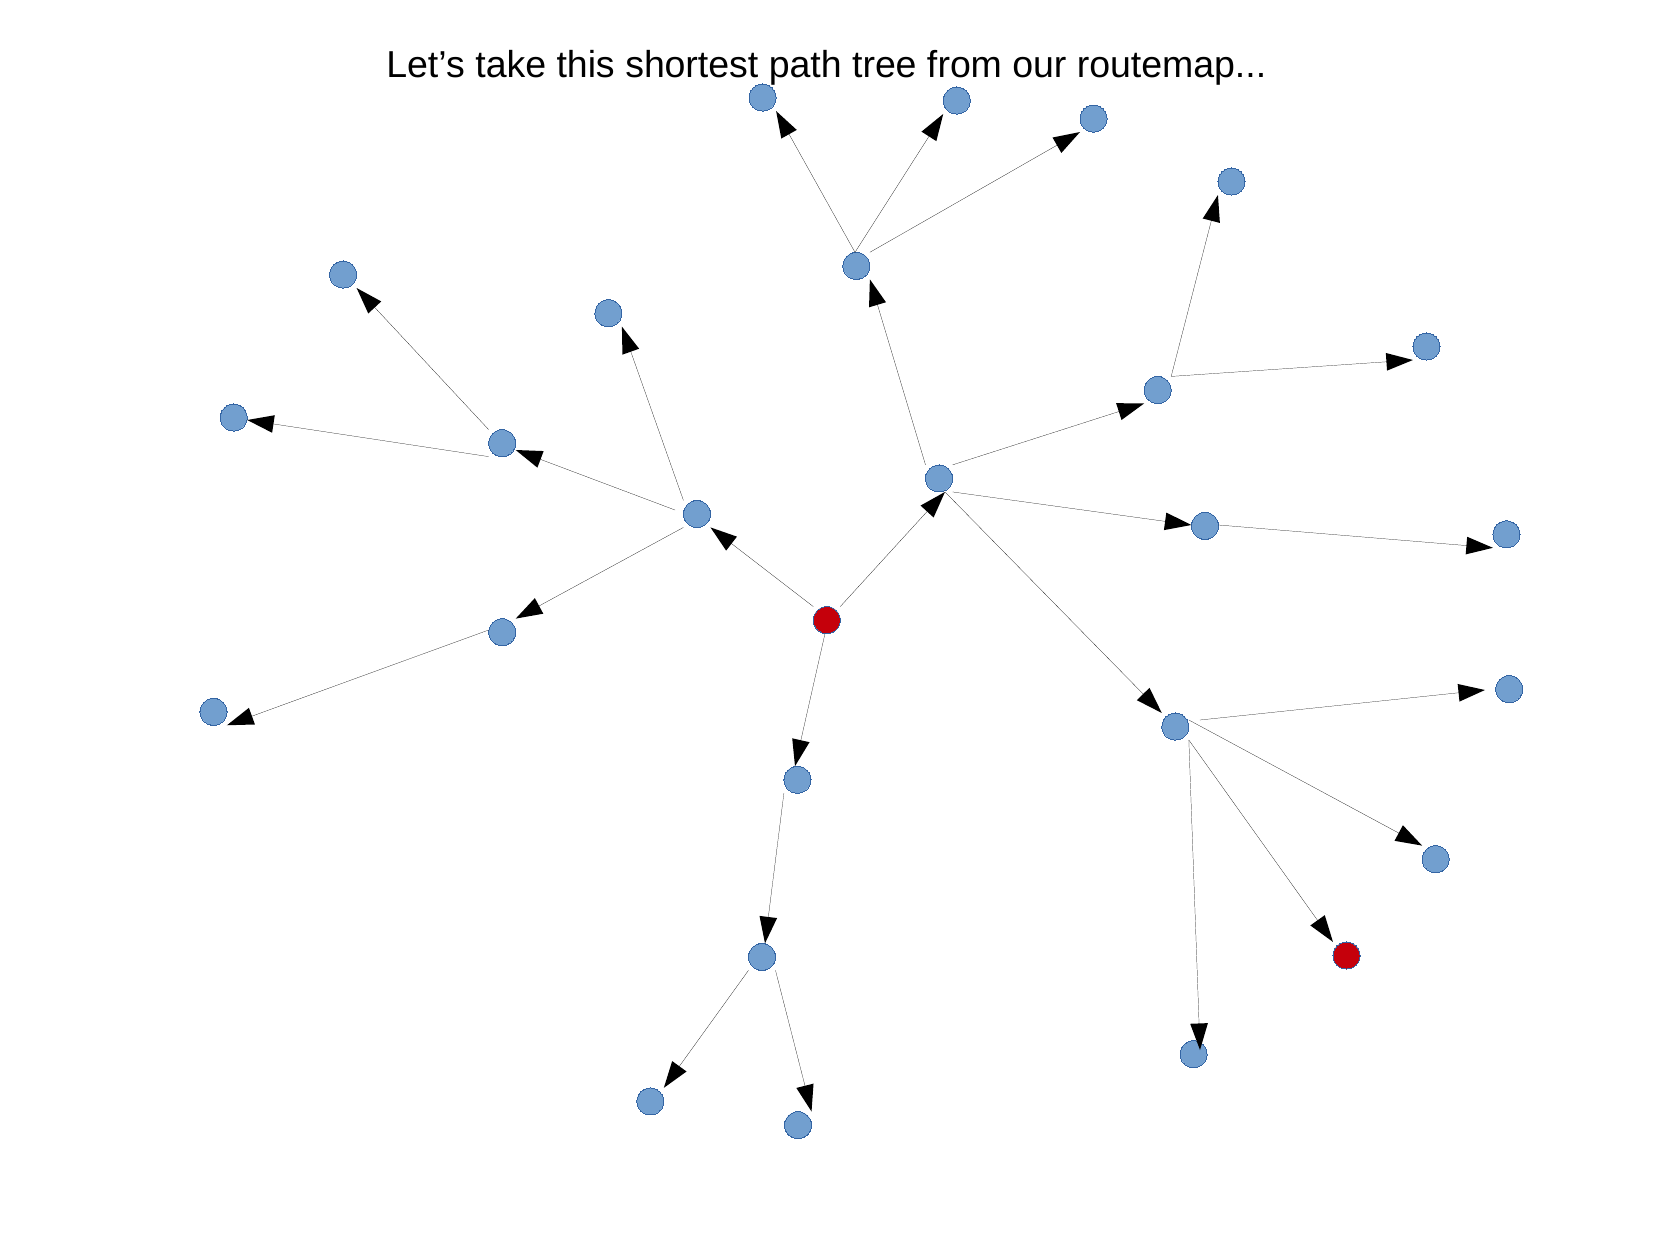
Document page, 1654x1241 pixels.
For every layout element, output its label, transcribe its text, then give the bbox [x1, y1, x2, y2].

text_box [220, 403, 248, 432]
text_box [1191, 512, 1219, 540]
text_box [749, 83, 777, 112]
text_box [1422, 845, 1450, 873]
text_box [842, 252, 870, 280]
text_box [488, 429, 516, 457]
text_box [199, 698, 228, 726]
text_box [1492, 520, 1521, 548]
text_box [636, 1087, 664, 1115]
text_box [748, 943, 776, 971]
text_box [1332, 941, 1361, 970]
text_box [925, 464, 953, 492]
text_box [1217, 167, 1246, 196]
text_box [1161, 712, 1189, 741]
text_box Let’s take this shortest path tree from our routemap... [0, 15, 1654, 114]
text_box [1144, 376, 1172, 404]
text_box [783, 766, 812, 794]
text_box [488, 618, 516, 646]
text_box [1412, 332, 1441, 361]
text_box [784, 1111, 812, 1139]
text_box [683, 500, 711, 528]
text_box [813, 606, 841, 634]
text_box [1495, 675, 1523, 703]
text_box [329, 260, 357, 289]
text_box [1080, 105, 1108, 133]
text_box [943, 86, 971, 115]
text_box [594, 299, 622, 327]
text_box [1180, 1040, 1208, 1068]
